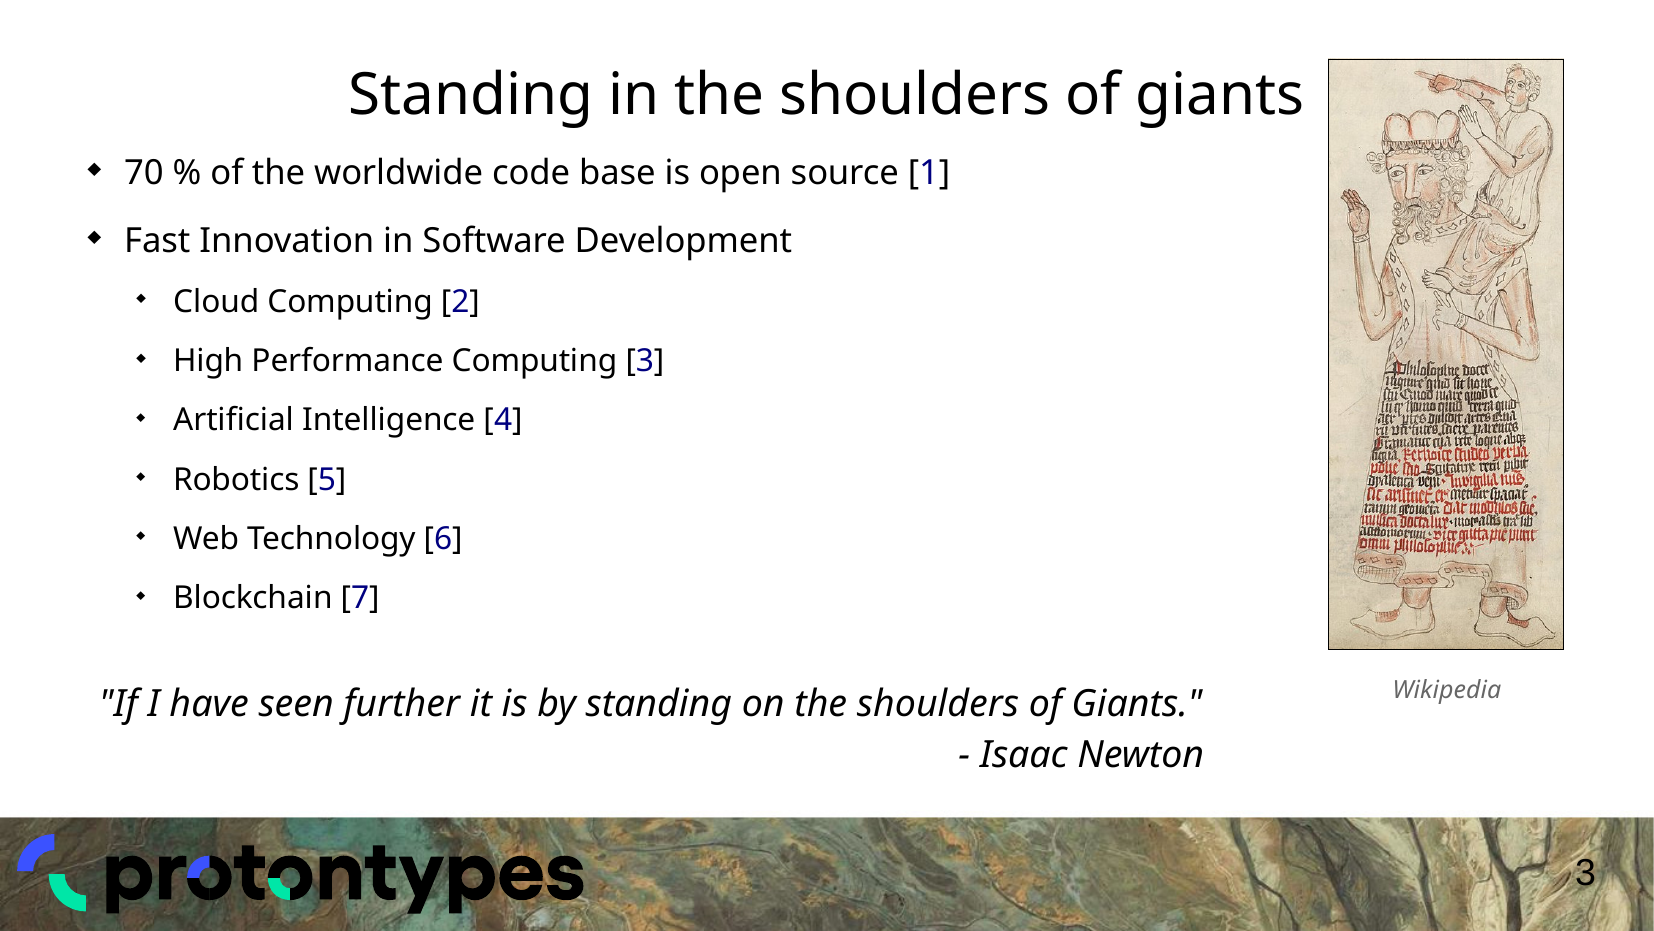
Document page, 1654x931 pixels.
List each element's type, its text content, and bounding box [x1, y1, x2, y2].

title Standing in the shoulders of giants [82, 37, 1571, 148]
text_box "If I have seen further it is by standing on the shoulders of Giants." - Isaac Newton [84, 668, 1374, 786]
list 70 % of the worldwide code base is open source [1] Fast Innovation in Software Development Cloud Computing [2] High Performance Computing [3] Artificial Intelligence [4] Robotics [5] Web Technology [6] Blockchain [7] [75, 147, 1328, 621]
picture [0, 0, 1654, 931]
text_box Wikipedia [1358, 664, 1536, 714]
